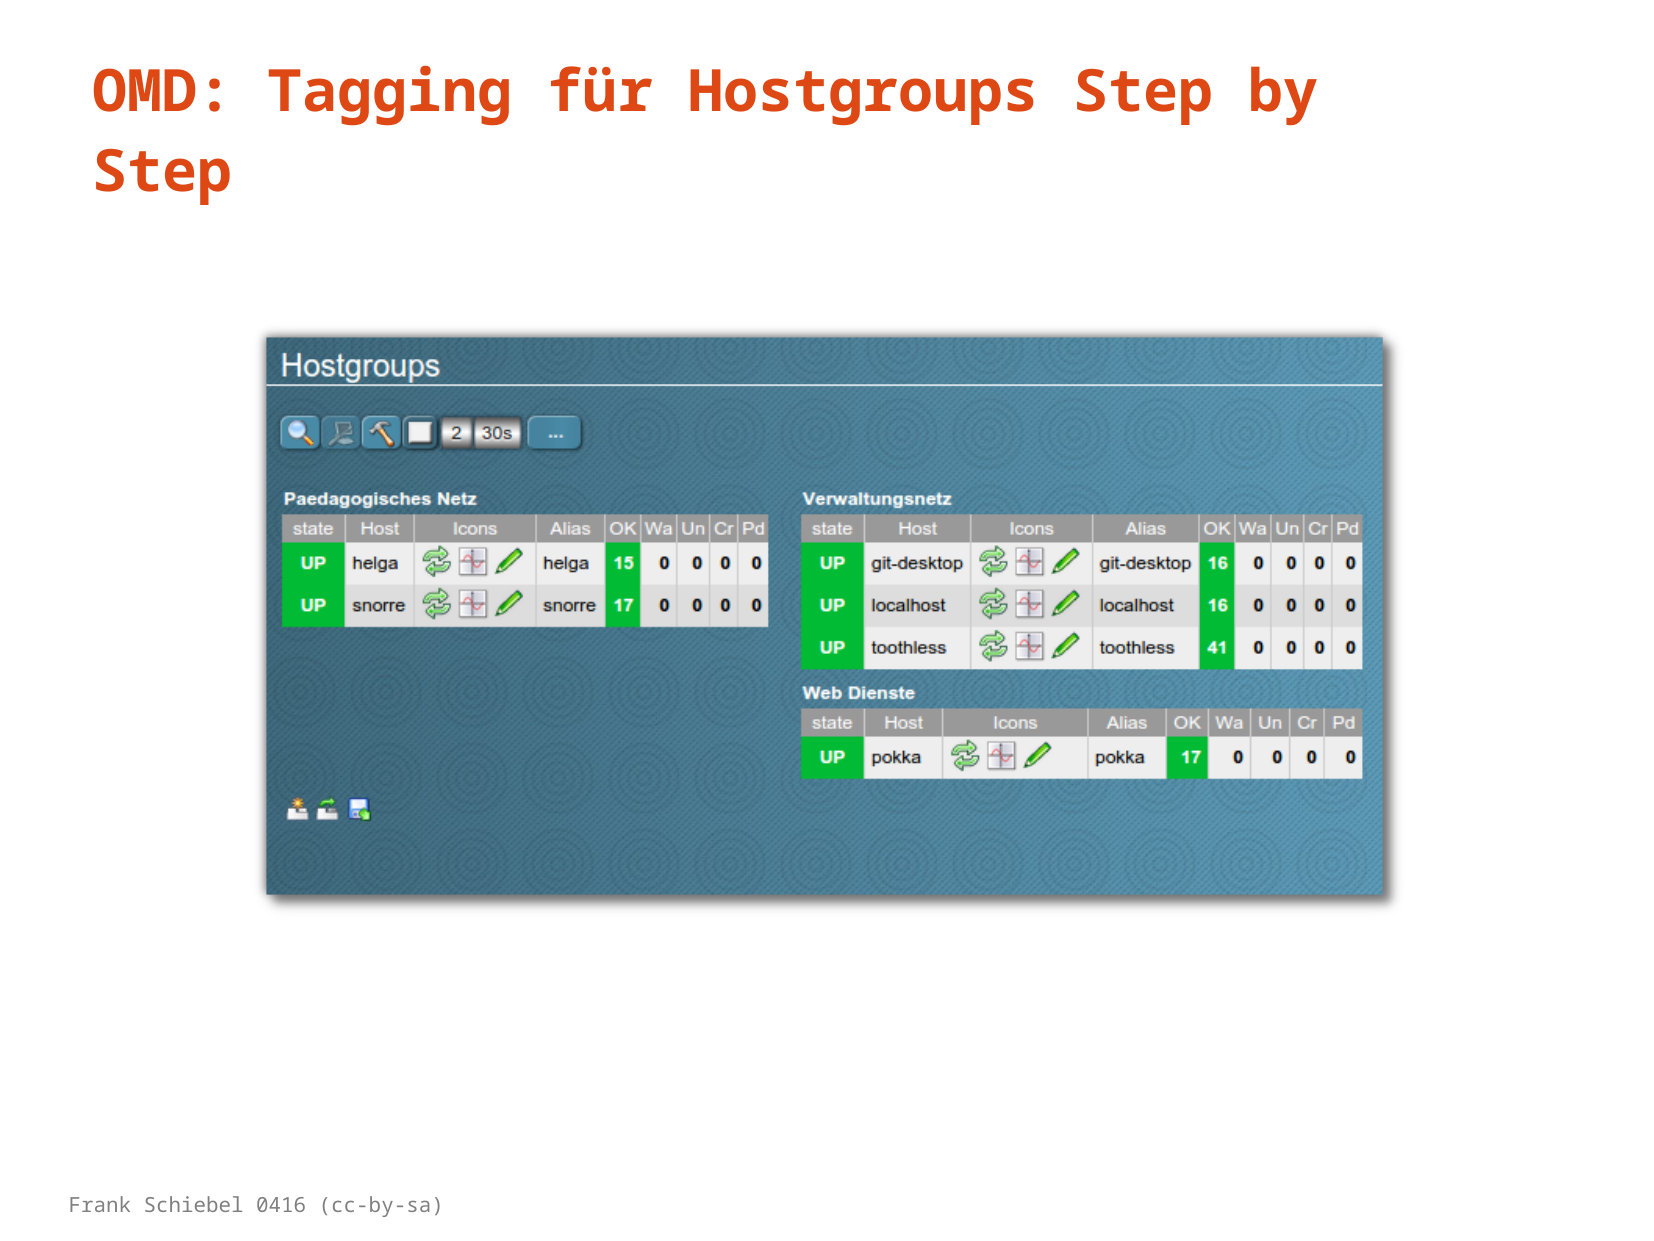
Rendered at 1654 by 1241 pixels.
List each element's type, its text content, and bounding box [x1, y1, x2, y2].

text_box OMD: Tagging für Hostgroups Step by Step [78, 42, 1449, 117]
picture [251, 322, 1408, 920]
